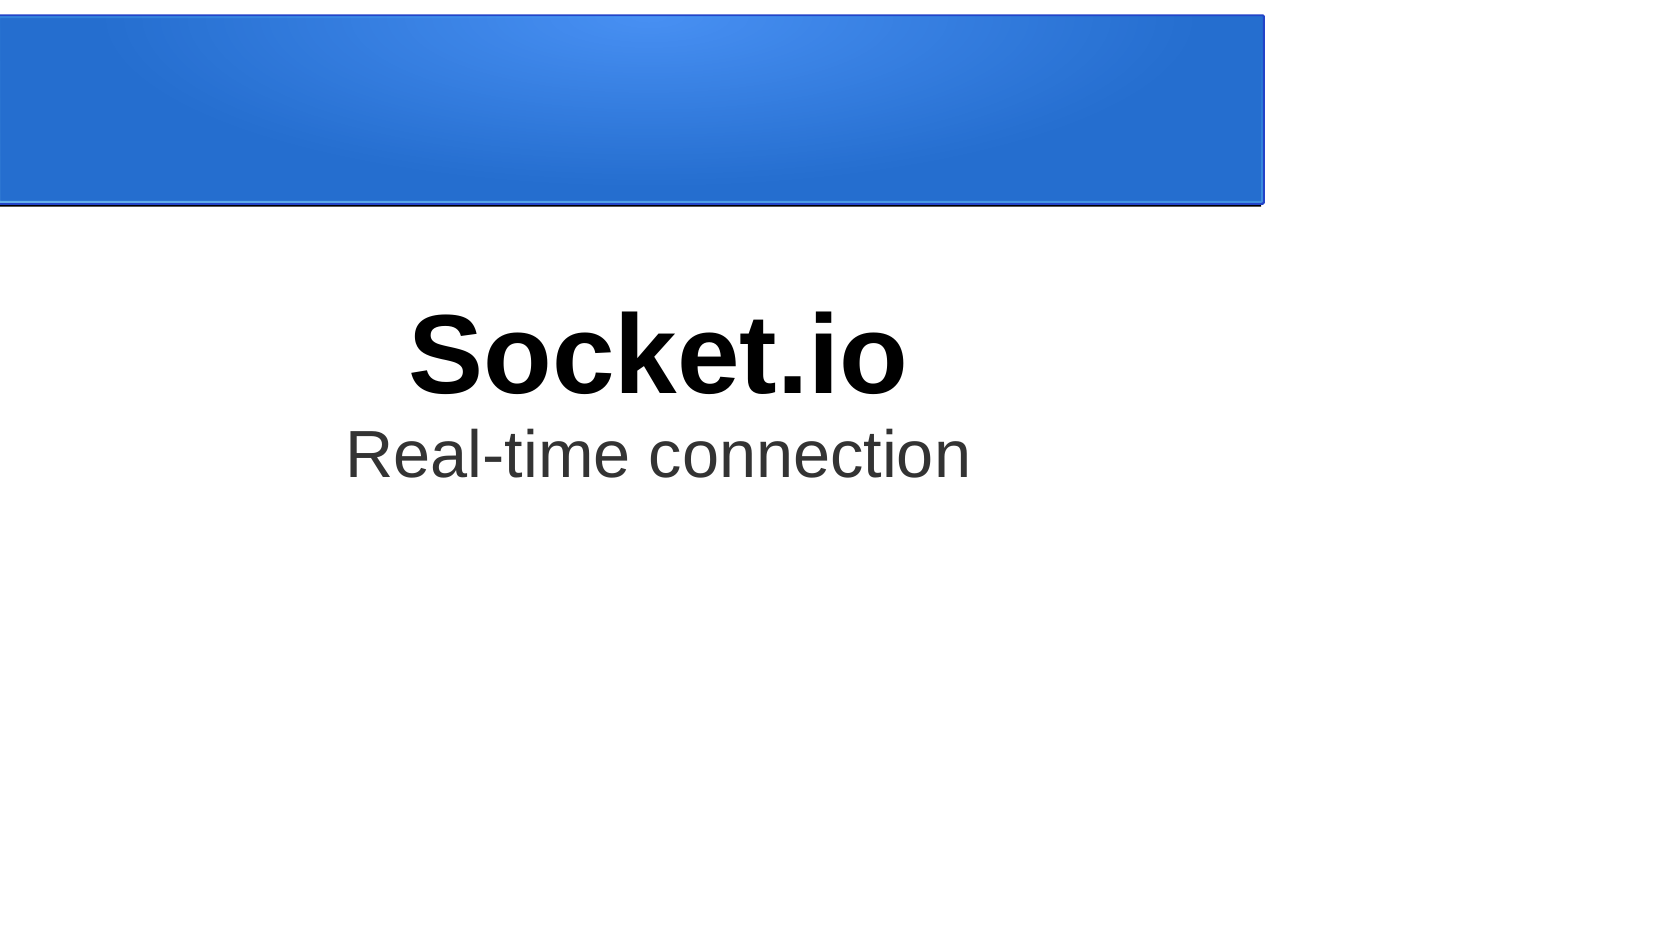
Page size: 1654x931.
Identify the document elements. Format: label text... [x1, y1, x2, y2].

subtitle Socket.io Real-time connection [82, 35, 1235, 748]
